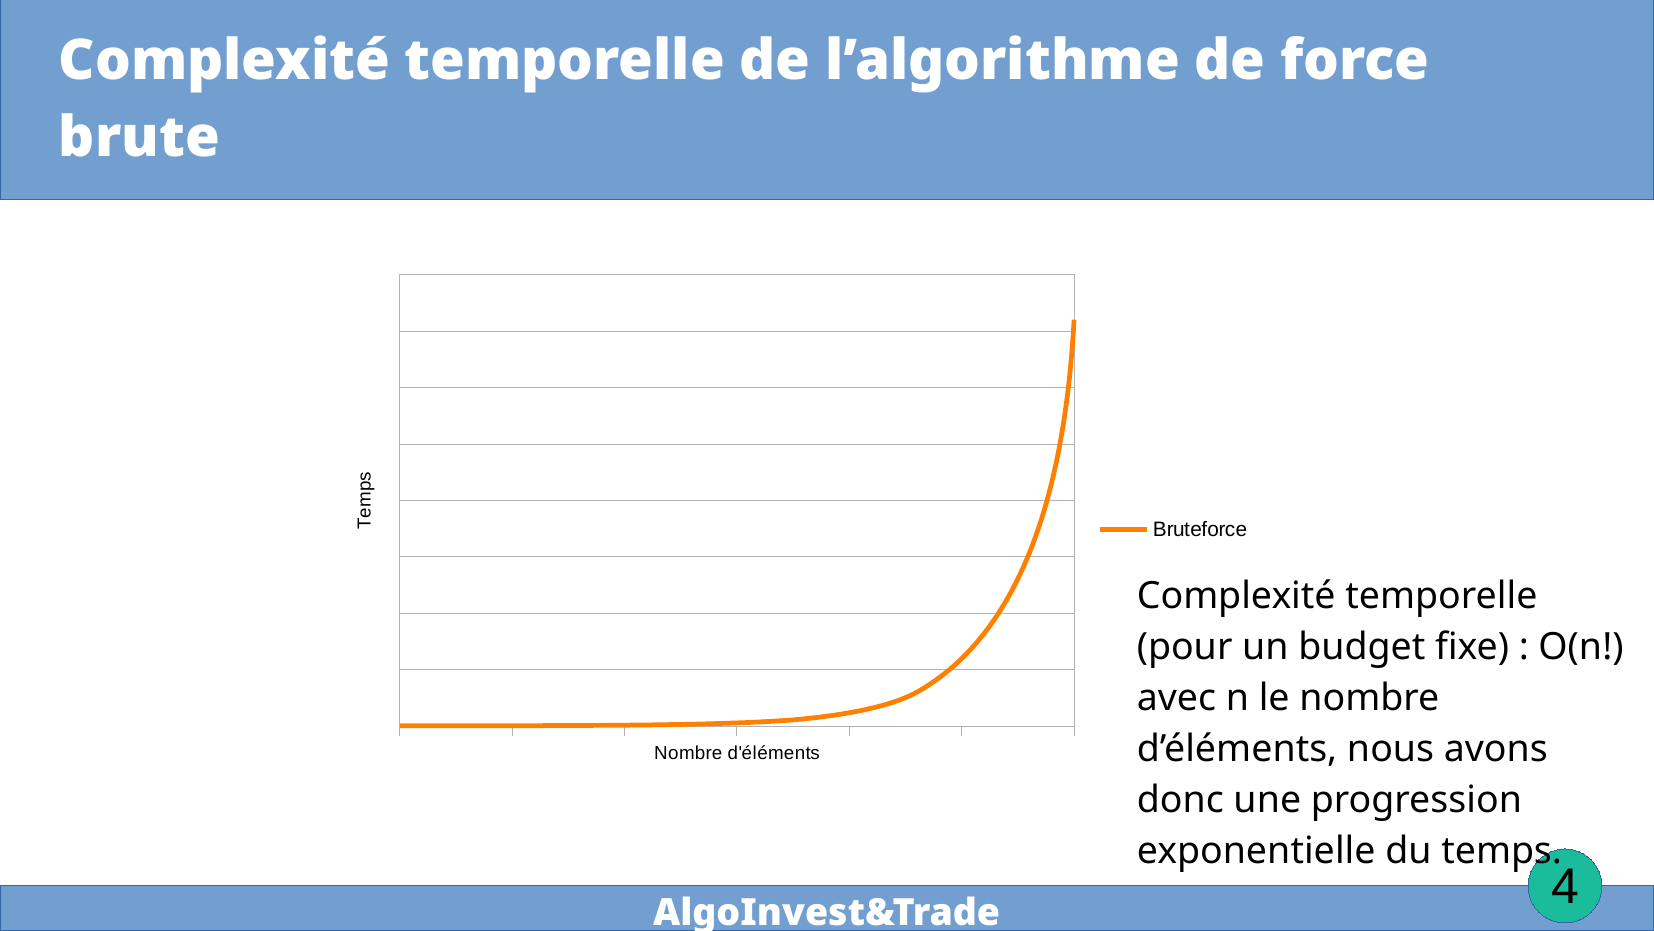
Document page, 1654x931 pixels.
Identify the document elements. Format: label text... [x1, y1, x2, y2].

title Complexité temporelle de l’algorithme de force brute [59, 37, 1595, 155]
chart [321, 264, 1267, 795]
text_box Complexité temporelle (pour un budget fixe) : O(n!) avec n le nombre d’éléments, nous avons donc une progression exponentielle du temps. [1122, 561, 1654, 907]
